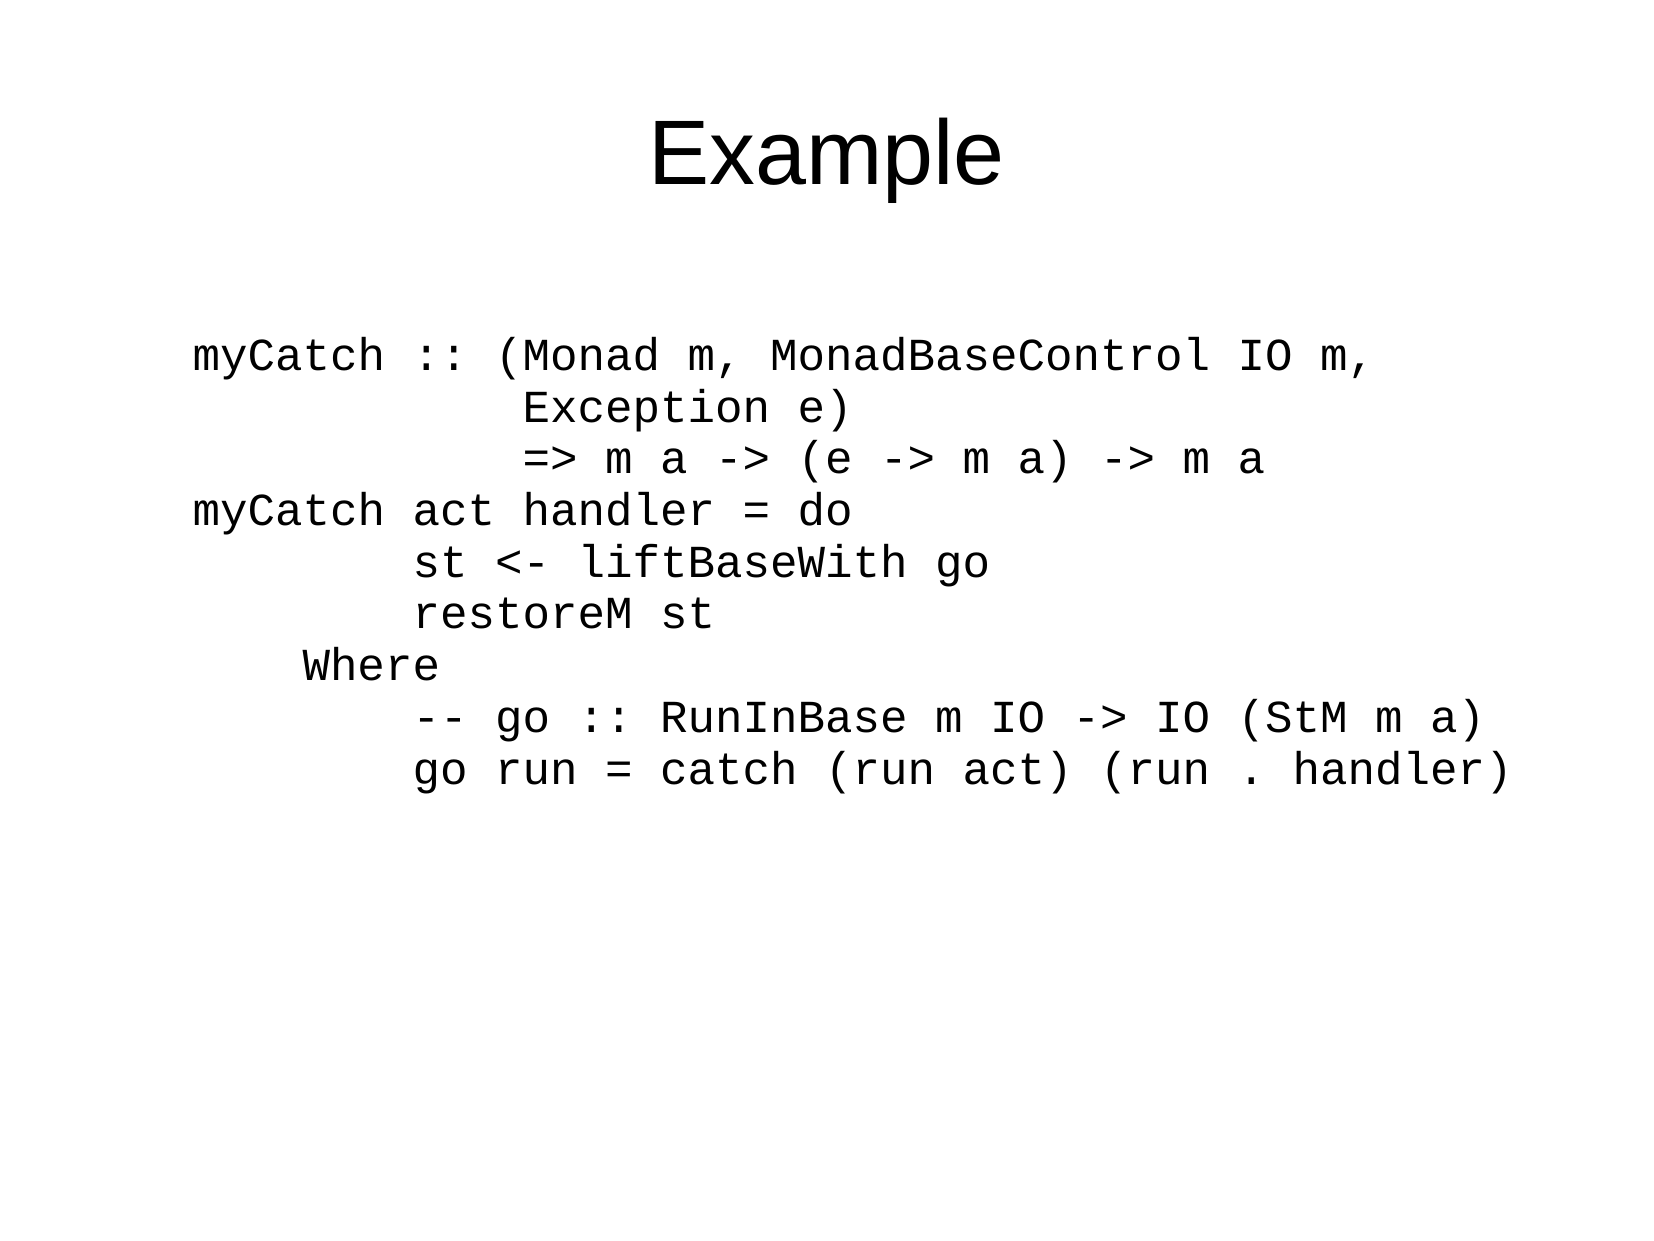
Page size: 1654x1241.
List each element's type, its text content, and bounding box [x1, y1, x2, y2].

title Example [82, 49, 1571, 257]
subtitle myCatch :: (Monad m, MonadBaseControl IO m, Exception e) => m a -> (e -> m a) -> m a myCatch act handler = do st <- liftBaseWith go restoreM st Where -- go :: RunInBase m IO -> IO (StM m a) go run = catch (run act) (run . handler) [82, 290, 1571, 841]
